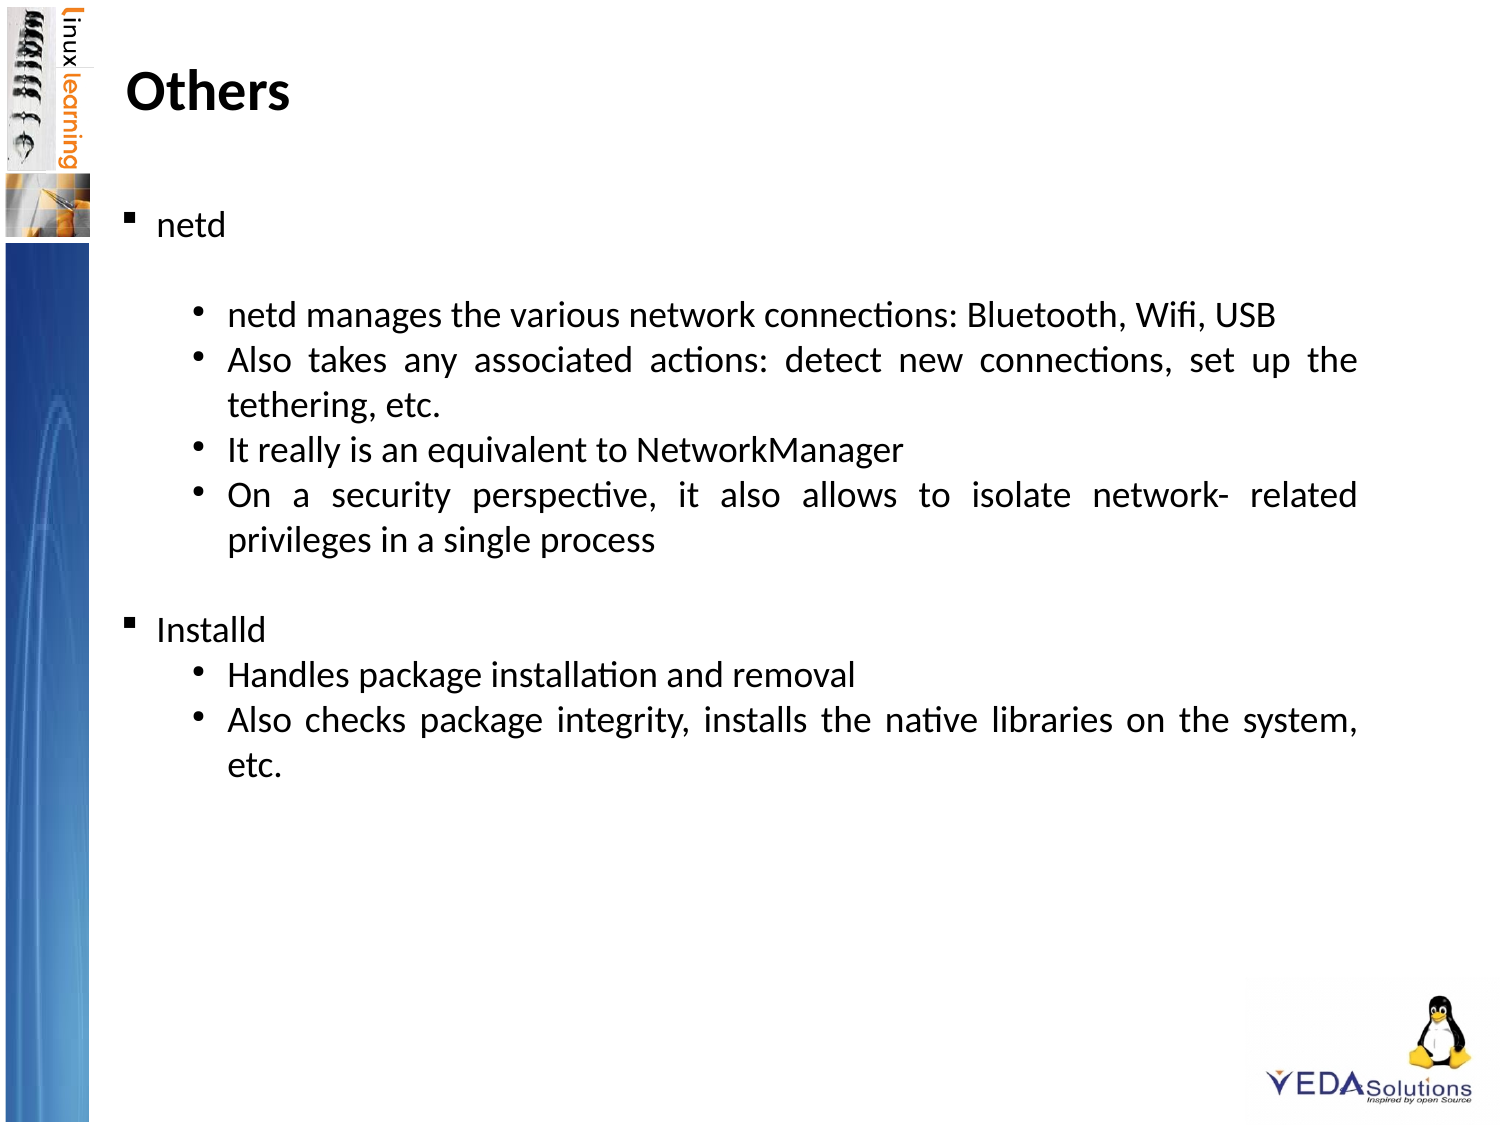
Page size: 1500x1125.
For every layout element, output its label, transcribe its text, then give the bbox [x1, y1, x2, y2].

picture [1245, 977, 1500, 1125]
text_box Others [112, 45, 1425, 197]
text_box netd netd manages the various network connections: Bluetooth, Wifi, USB Also takes any associated actions: detect new connections, set up the tethering, etc. It really is an equivalent to NetworkManager On a security perspective, it also allows to isolate network- related privileges in a single process Installd Handles package installation and removal Also checks package integrity, installs the native libraries on the system, etc. [106, 143, 1375, 952]
picture [5, 243, 89, 1122]
picture [5, 0, 97, 237]
